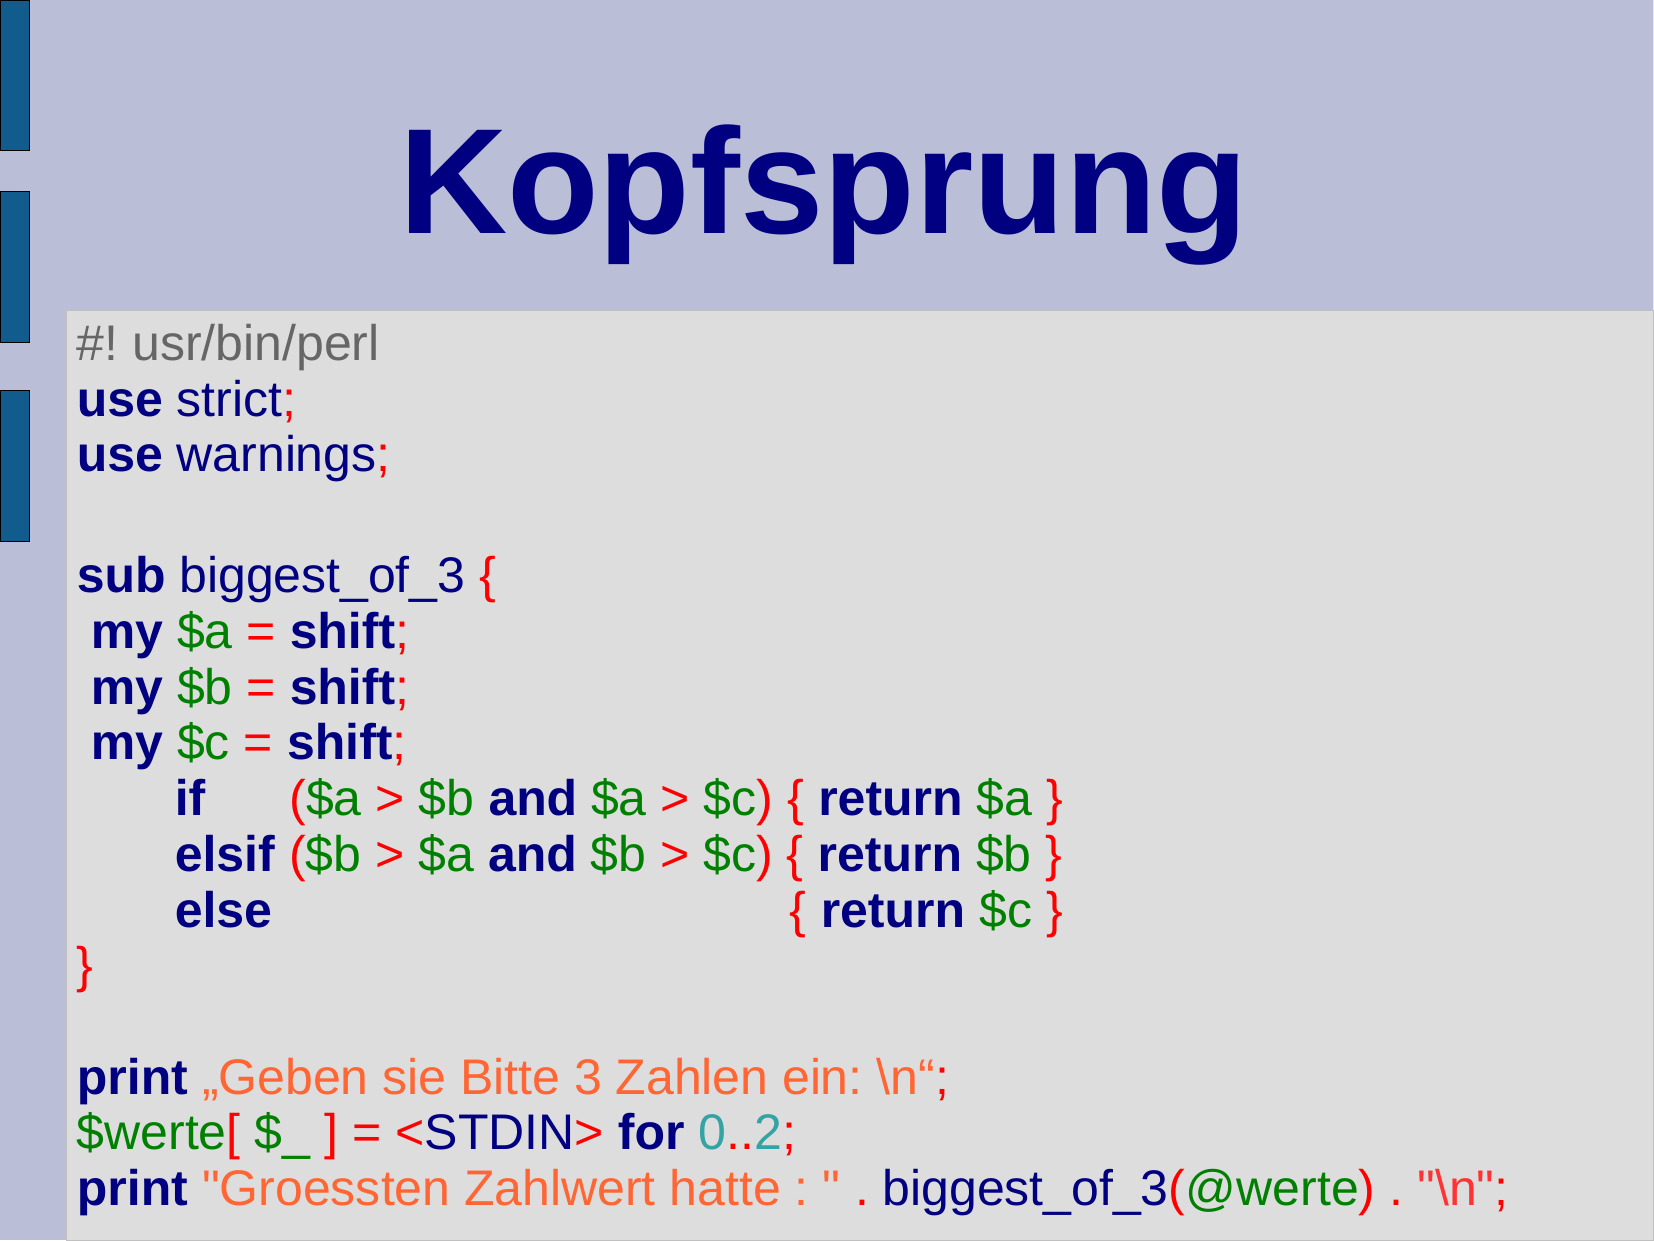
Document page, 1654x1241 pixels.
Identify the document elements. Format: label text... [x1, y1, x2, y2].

title Kopfsprung [118, 78, 1531, 286]
list #! usr/bin/perl use strict; use warnings; sub biggest_of_3 { my $a = shift; my $b = shift; my $c = shift; if ($a > $b and $a > $c) { return $a } elsif ($b > $a and $b > $c) { return $b } else { return $c } } print „Geben sie Bitte 3 Zahlen ein: \n“; $werte[ $_ ] = <STDIN> for 0..2; print "Groessten Zahlwert hatte : " . biggest_of_3(@werte) . "\n"; [76, 315, 1625, 1234]
